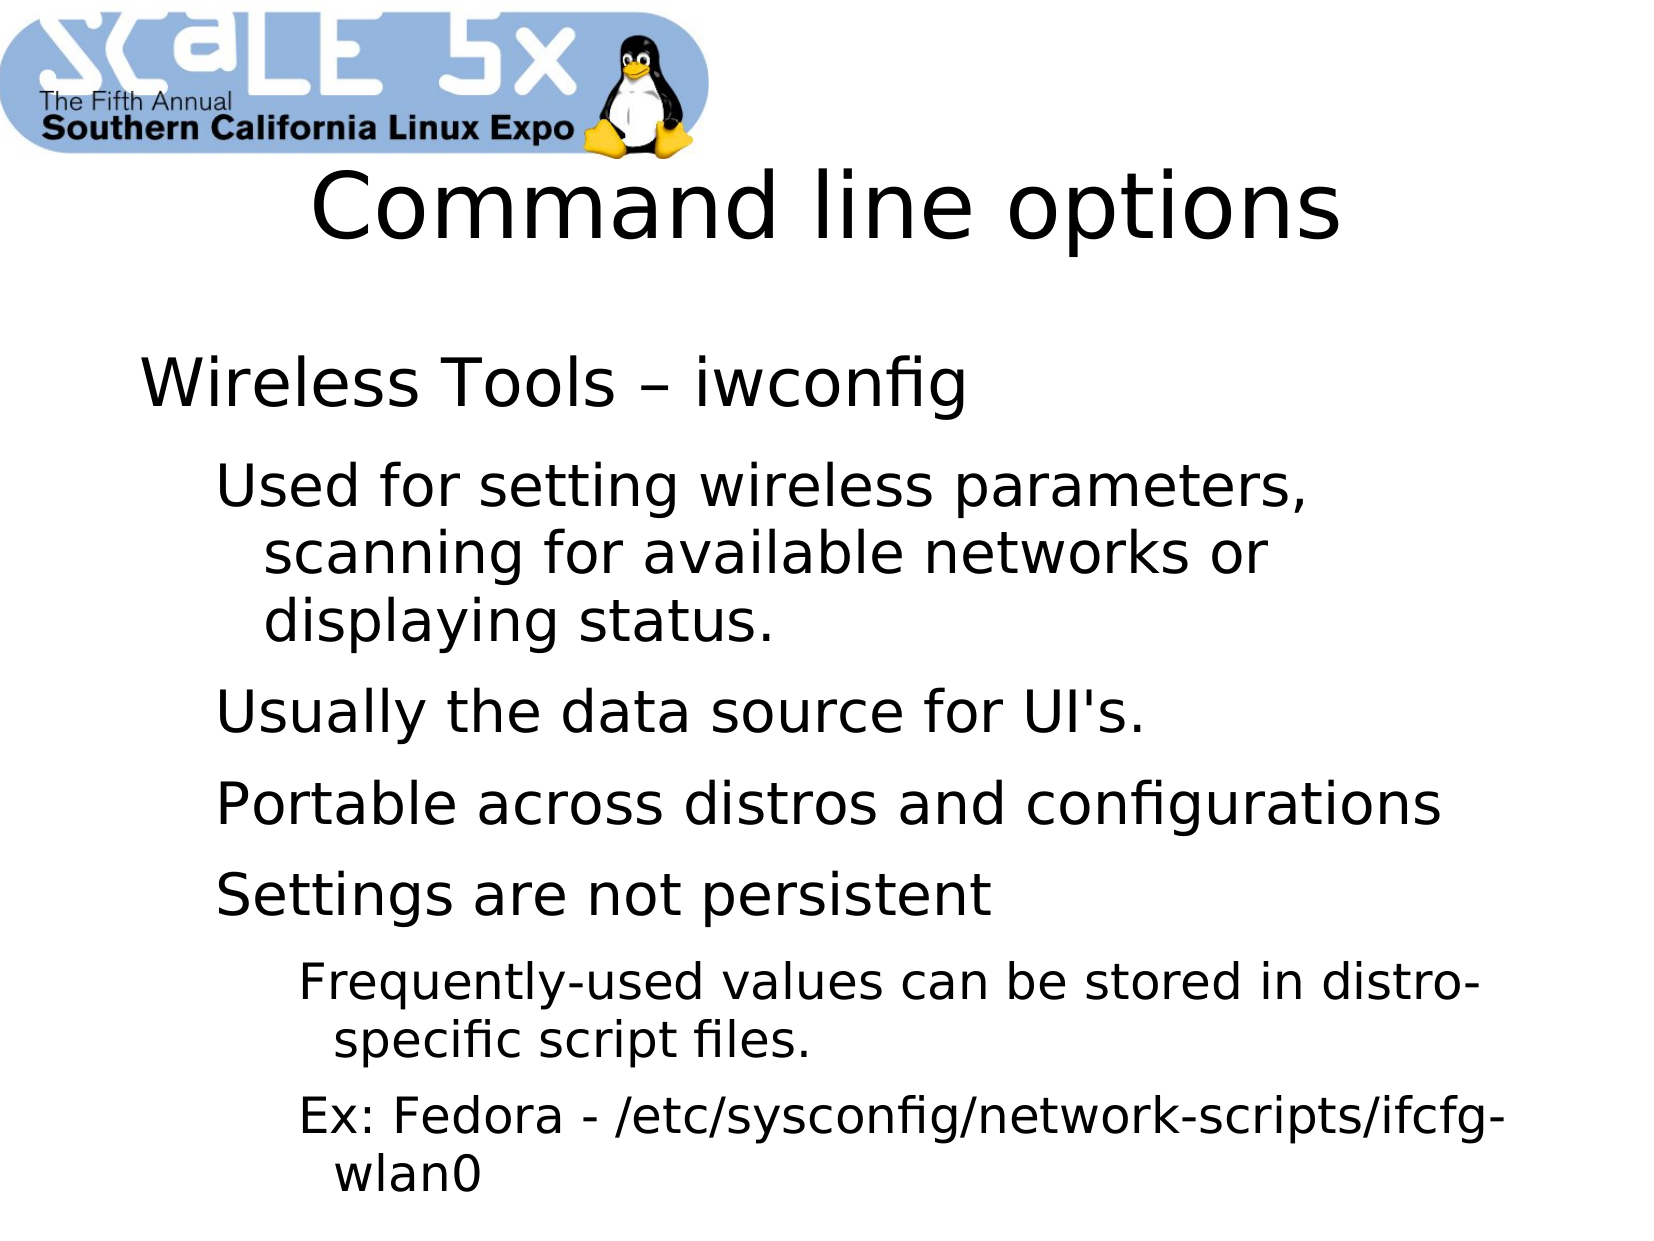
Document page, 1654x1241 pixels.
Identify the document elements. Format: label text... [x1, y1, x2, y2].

title Command line options [121, 102, 1533, 311]
picture [0, 3, 709, 159]
list Wireless Tools – iwconfig Used for setting wireless parameters, scanning for available networks or displaying status. Usually the data source for UI's. Portable across distros and configurations Settings are not persistent Frequently-used values can be stored in distro-specific script files. Ex: Fedora - /etc/sysconfig/network-scripts/ifcfg-wlan0 [121, 344, 1533, 1204]
